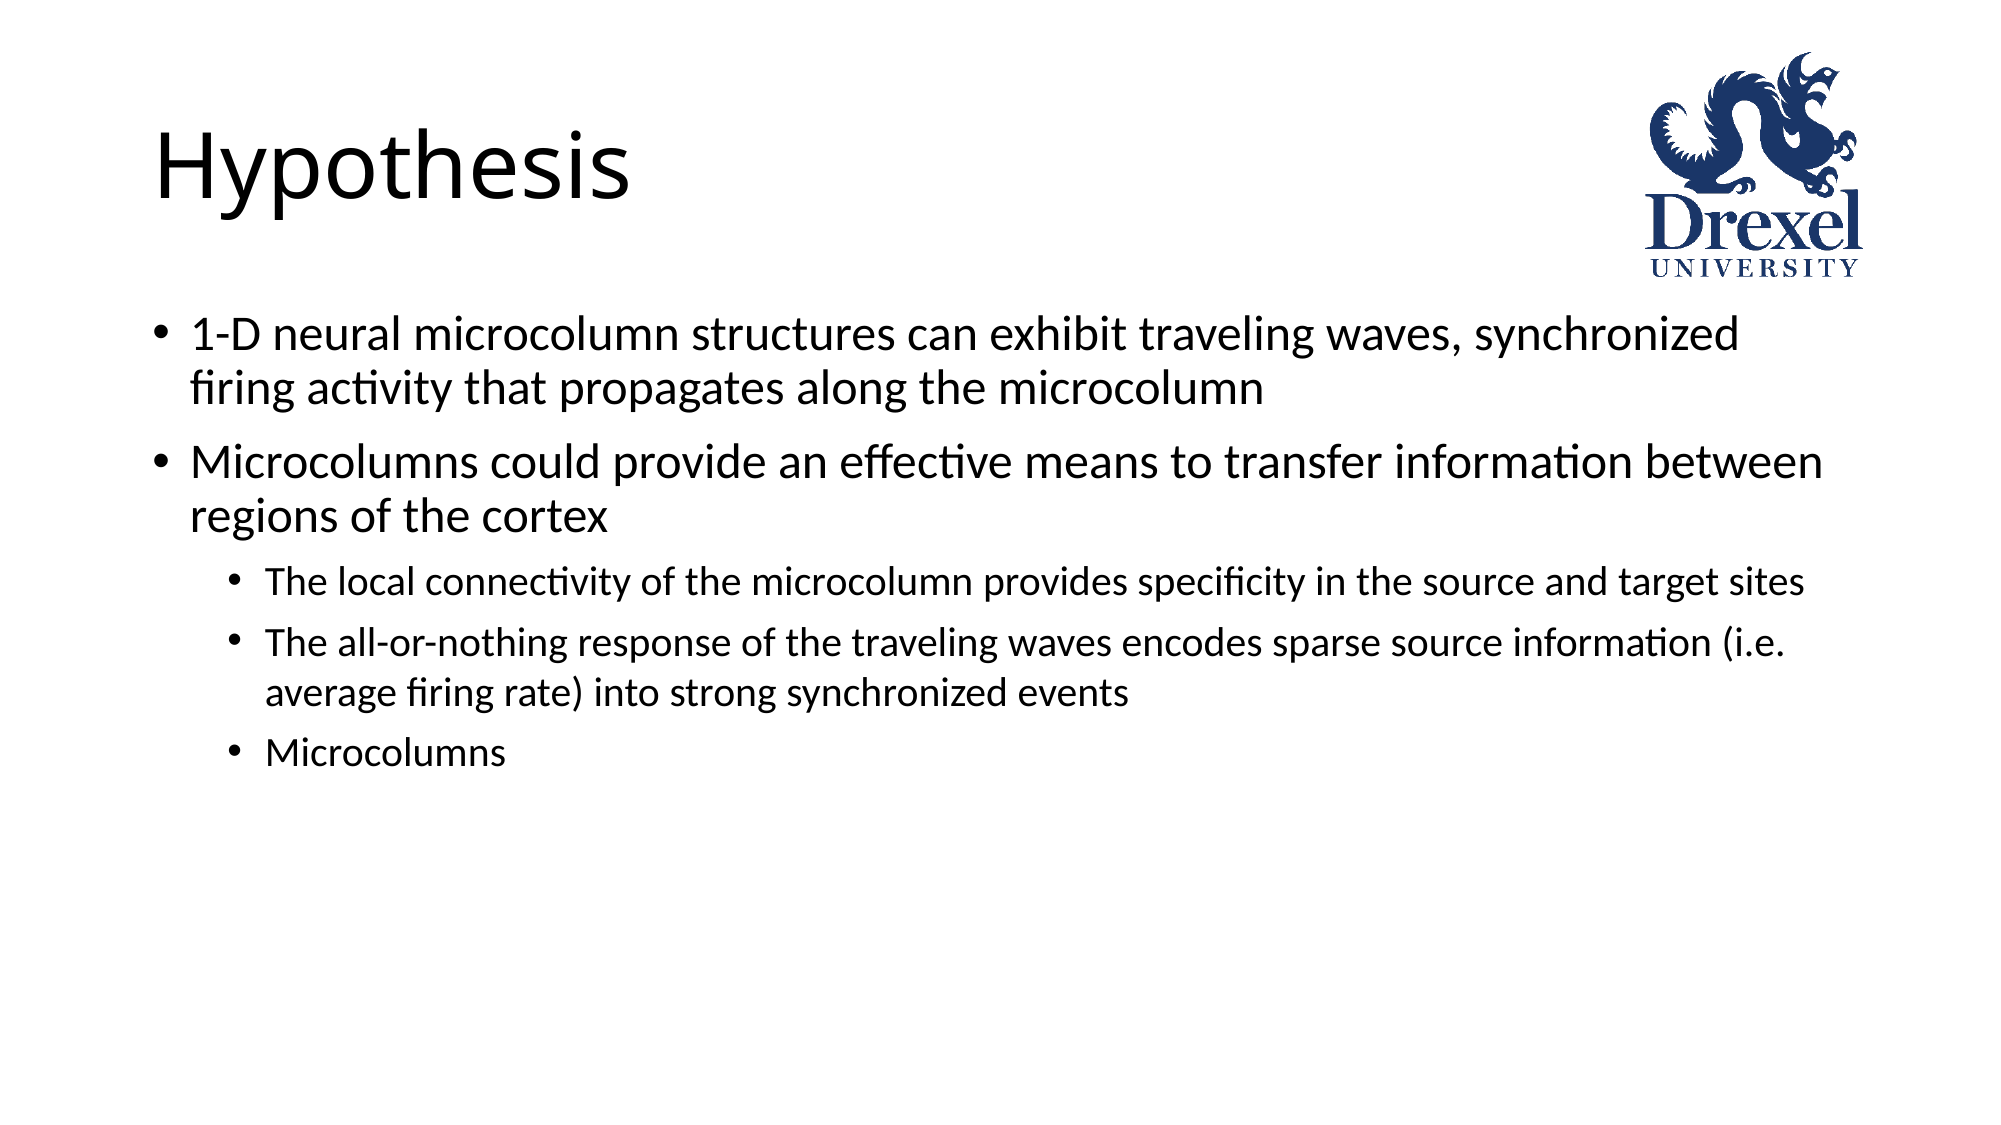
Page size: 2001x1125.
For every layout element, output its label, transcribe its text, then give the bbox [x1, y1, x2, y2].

title Hypothesis [137, 59, 1288, 278]
picture [1645, 52, 1863, 277]
list 1-D neural microcolumn structures can exhibit traveling waves, synchronized firing activity that propagates along the microcolumn Microcolumns could provide an effective means to transfer information between regions of the cortex The local connectivity of the microcolumn provides specificity in the source and target sites The all-or-nothing response of the traveling waves encodes sparse source information (i.e. average firing rate) into strong synchronized events Microcolumns [137, 299, 1863, 1014]
